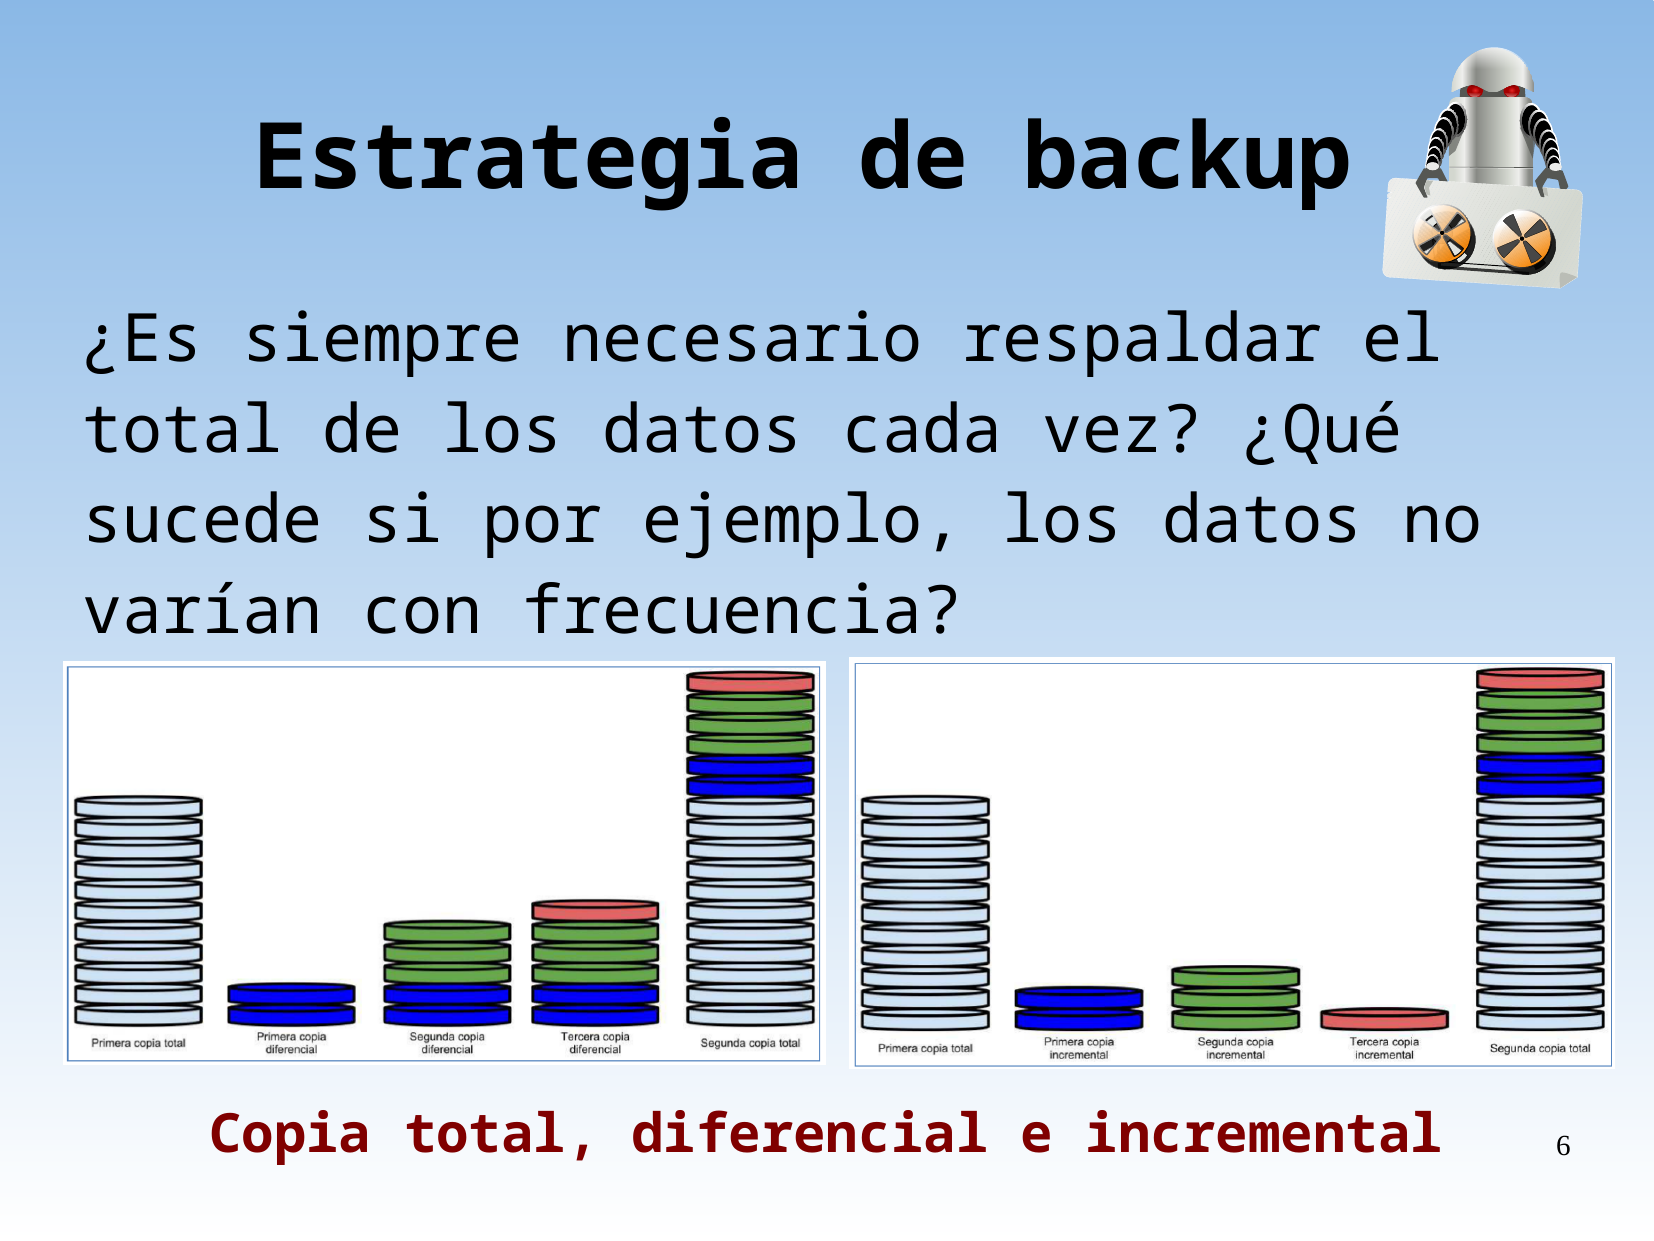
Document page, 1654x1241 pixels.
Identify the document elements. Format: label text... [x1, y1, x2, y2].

text_box Copia total, diferencial e incremental [194, 1086, 1460, 1156]
picture [1382, 47, 1583, 289]
list ¿Es siempre necesario respaldar el total de los datos cada vez? ¿Qué sucede si por ejemplo, los datos no varían con frecuencia? [82, 290, 1571, 1010]
picture [63, 661, 826, 1065]
title Estrategia de backup [59, 49, 1382, 257]
picture [849, 657, 1615, 1069]
